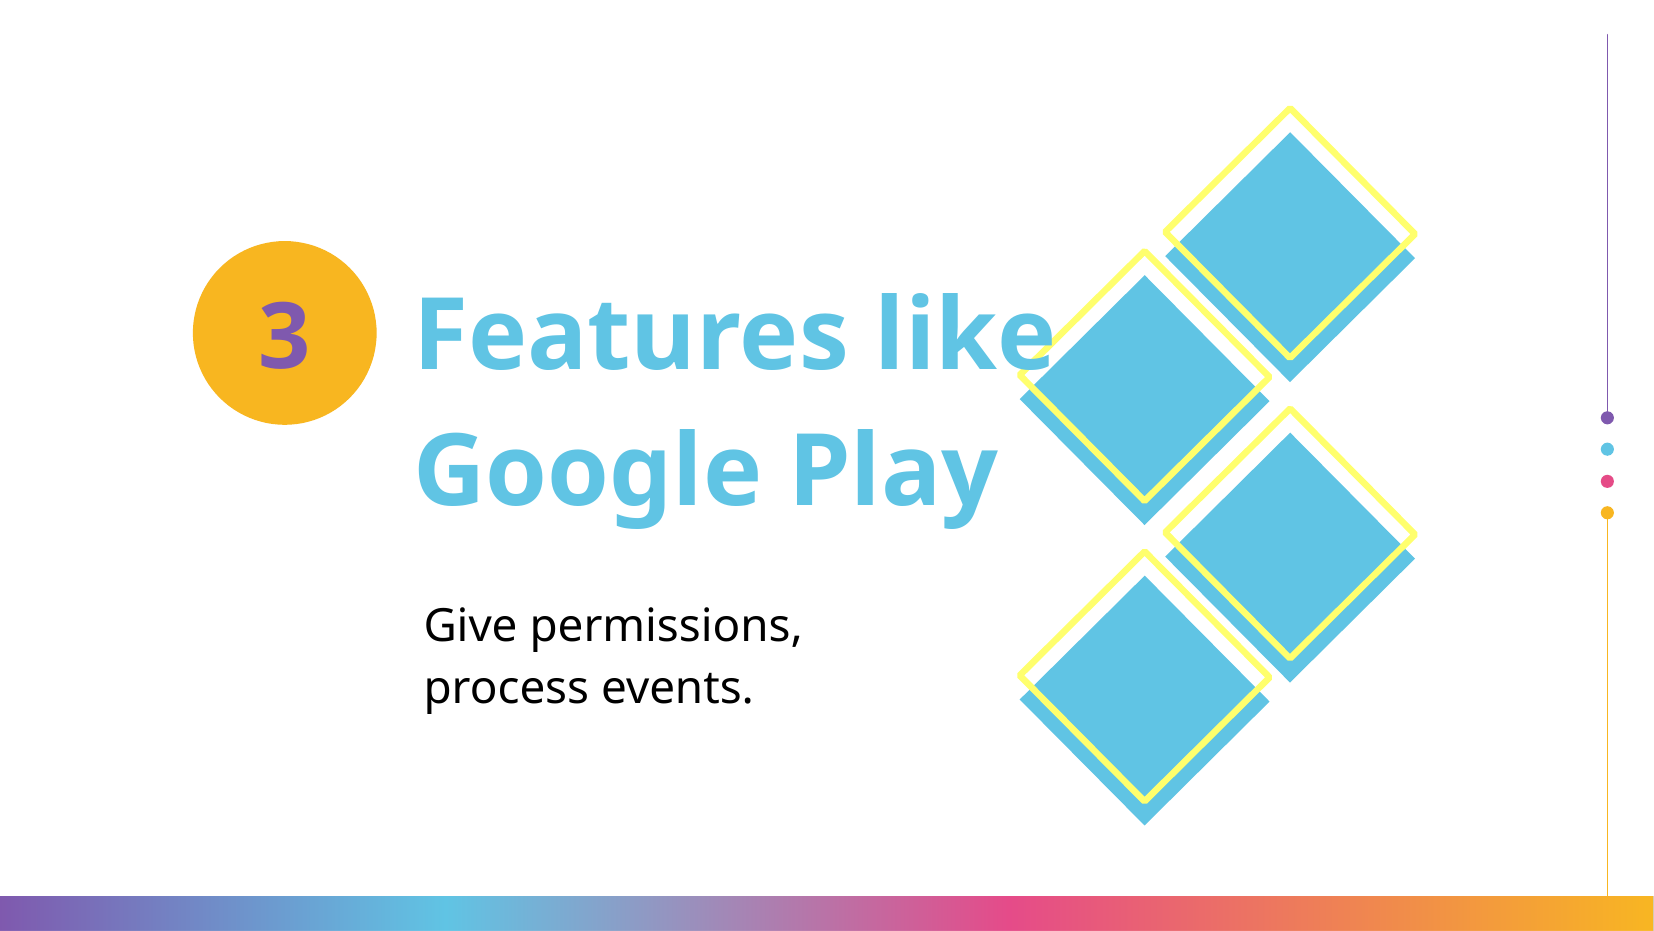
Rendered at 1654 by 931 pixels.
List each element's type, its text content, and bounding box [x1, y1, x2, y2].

picture [0, 896, 1654, 931]
title Features like Google Play [413, 194, 1063, 604]
text_box 3 [192, 241, 377, 425]
title Give permissions, process events. [423, 566, 910, 743]
